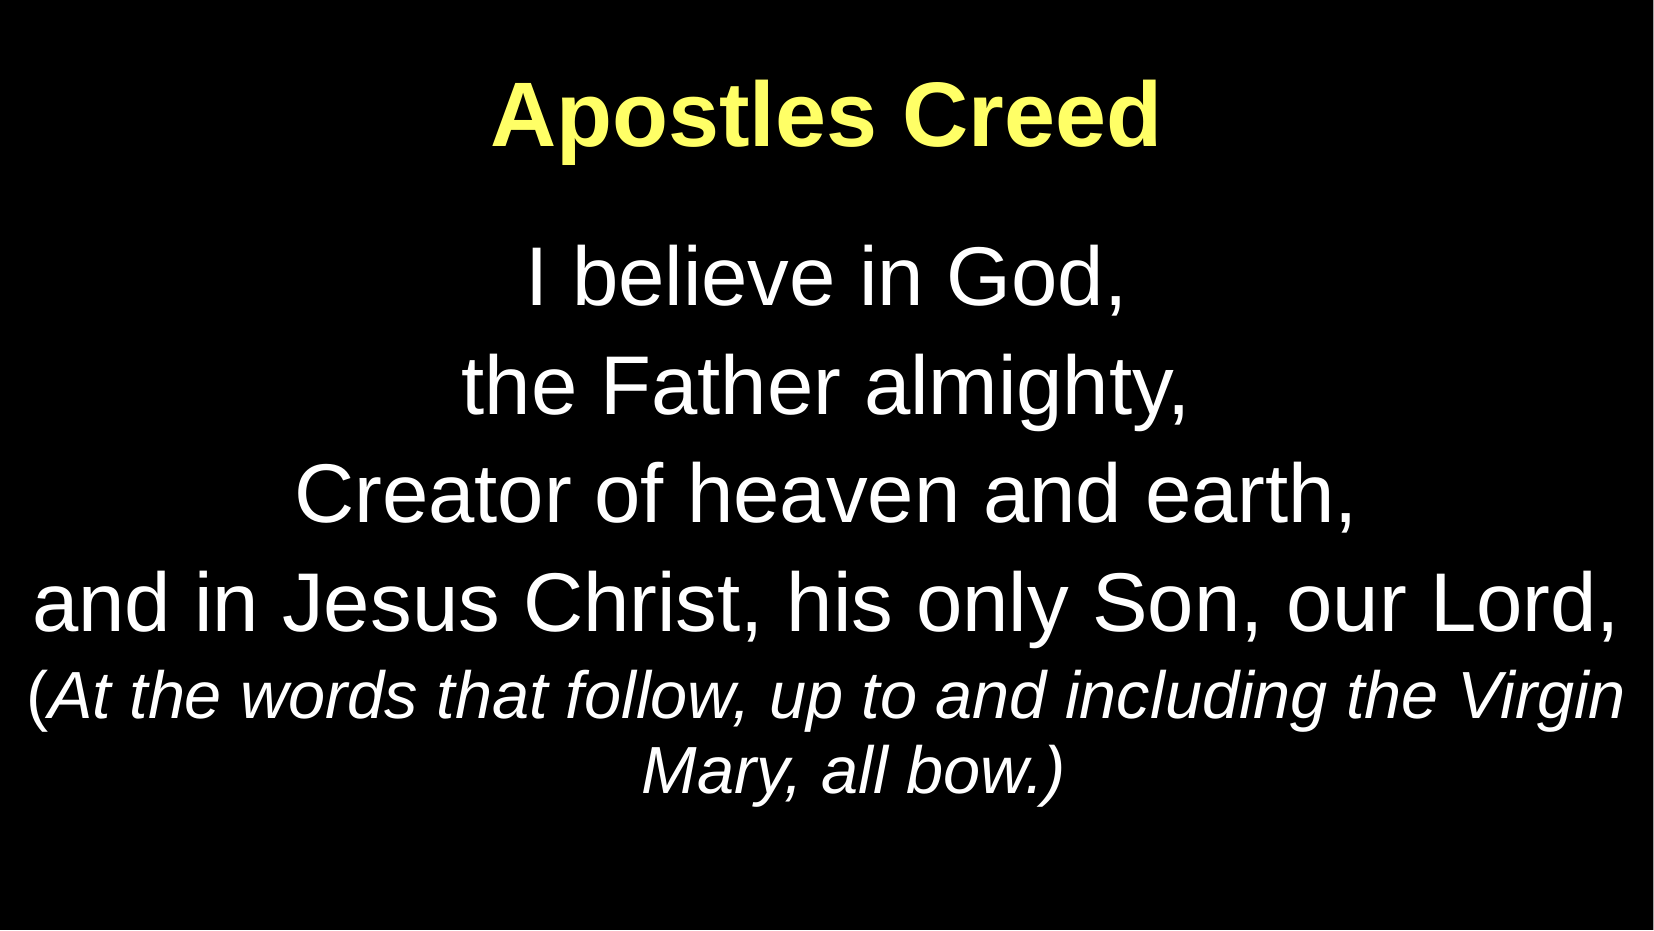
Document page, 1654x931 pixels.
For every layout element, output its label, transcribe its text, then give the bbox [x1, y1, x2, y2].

title Apostles Creed [82, 37, 1571, 193]
list I believe in God, the Father almighty, Creator of heaven and earth, and in Jesus Christ, his only Son, our Lord, (At the words that follow, up to and including the Virgin Mary, all bow.) [0, 230, 1654, 931]
